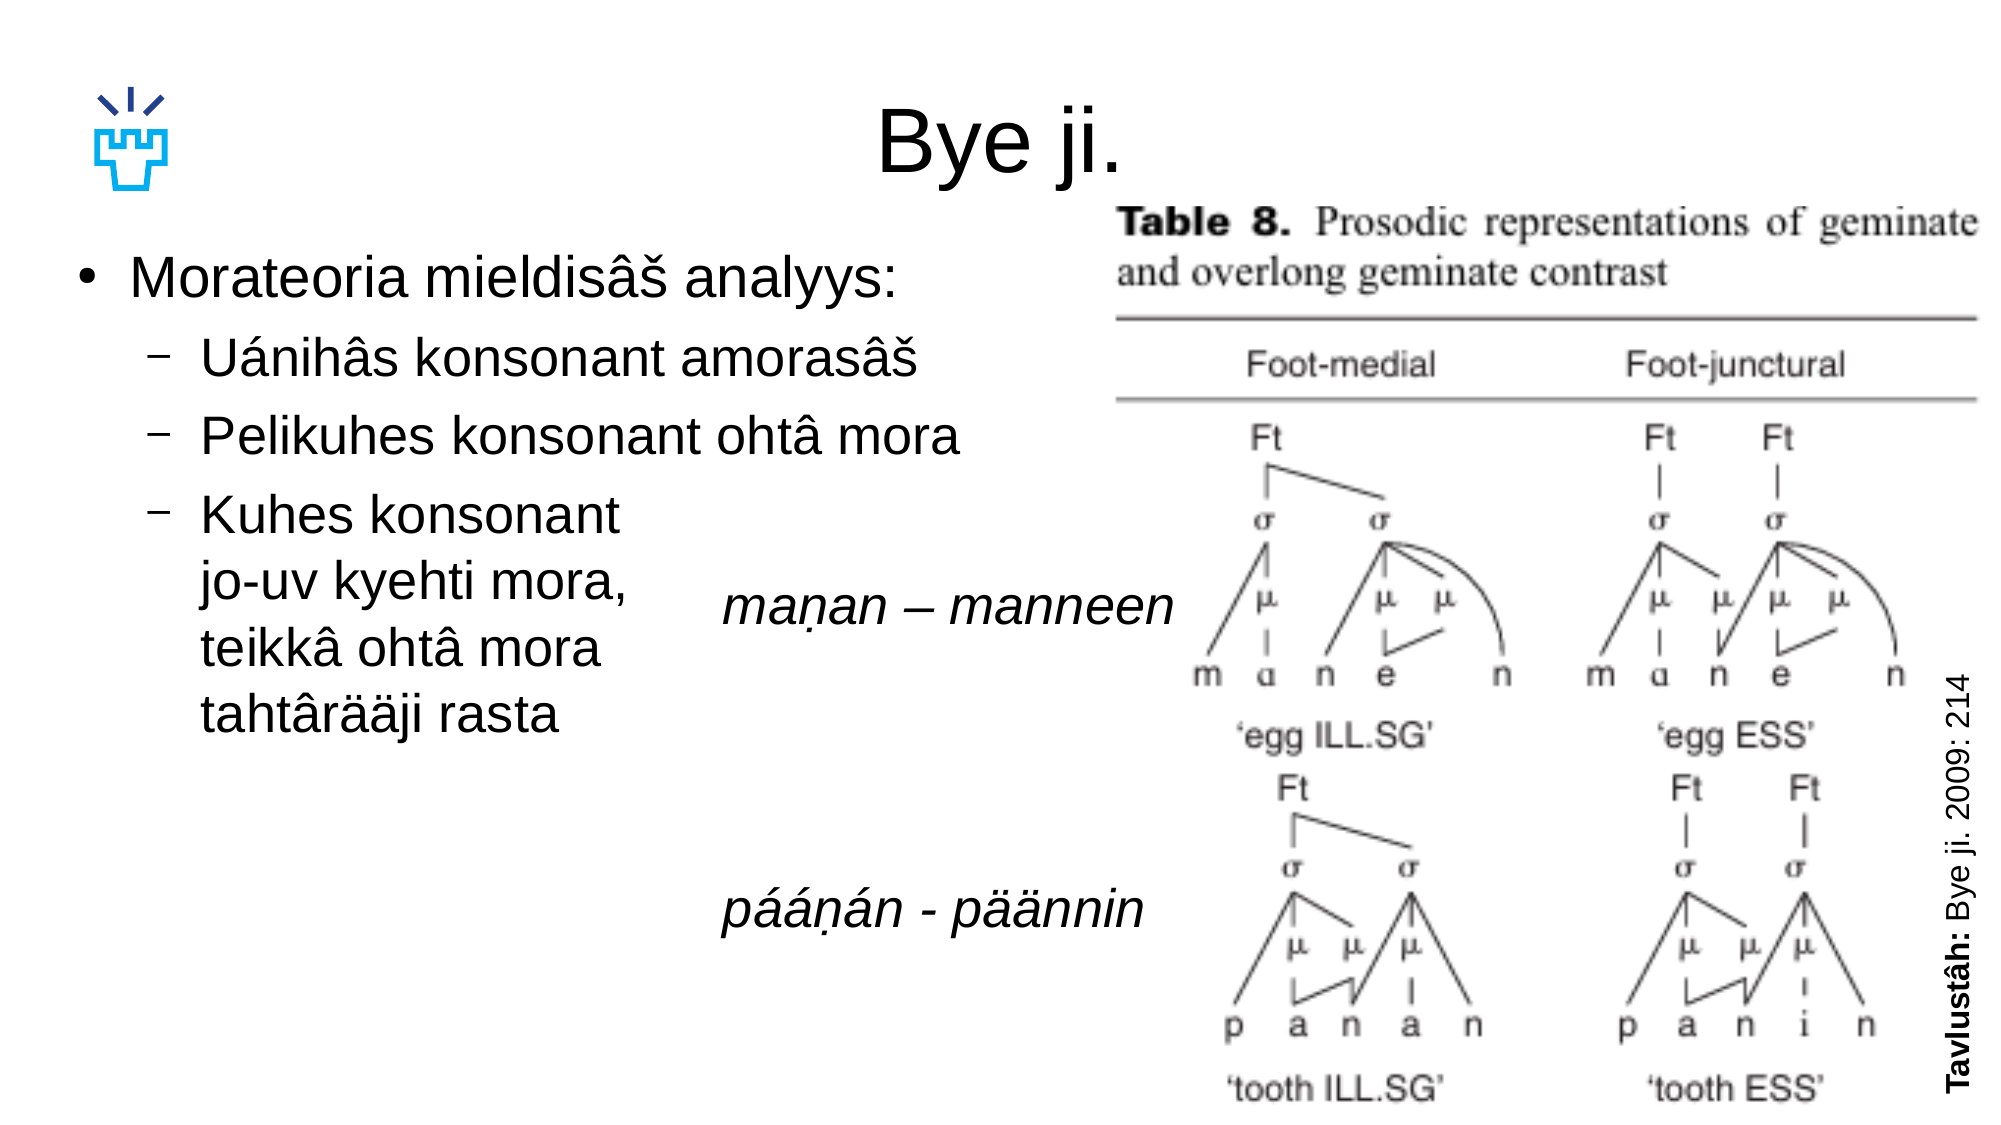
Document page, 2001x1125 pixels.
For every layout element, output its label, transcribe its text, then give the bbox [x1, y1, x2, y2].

text_box maṇan – manneen pááṇán - päännin [708, 568, 1252, 947]
title Bye ji. [236, 38, 1764, 244]
text_box Tavlustâh: Bye ji. 2009: 214 [1931, 631, 1984, 1110]
picture [1092, 206, 2001, 1120]
list Morateoria mieldisâš analyys: Uánihâs konsonant amorasâš Pelikuhes konsonant ohtâ mora Kuhes konsonant jo-uv kyehti mora, teikkâ ohtâ mora tahtârääji rasta [59, 244, 1990, 1125]
